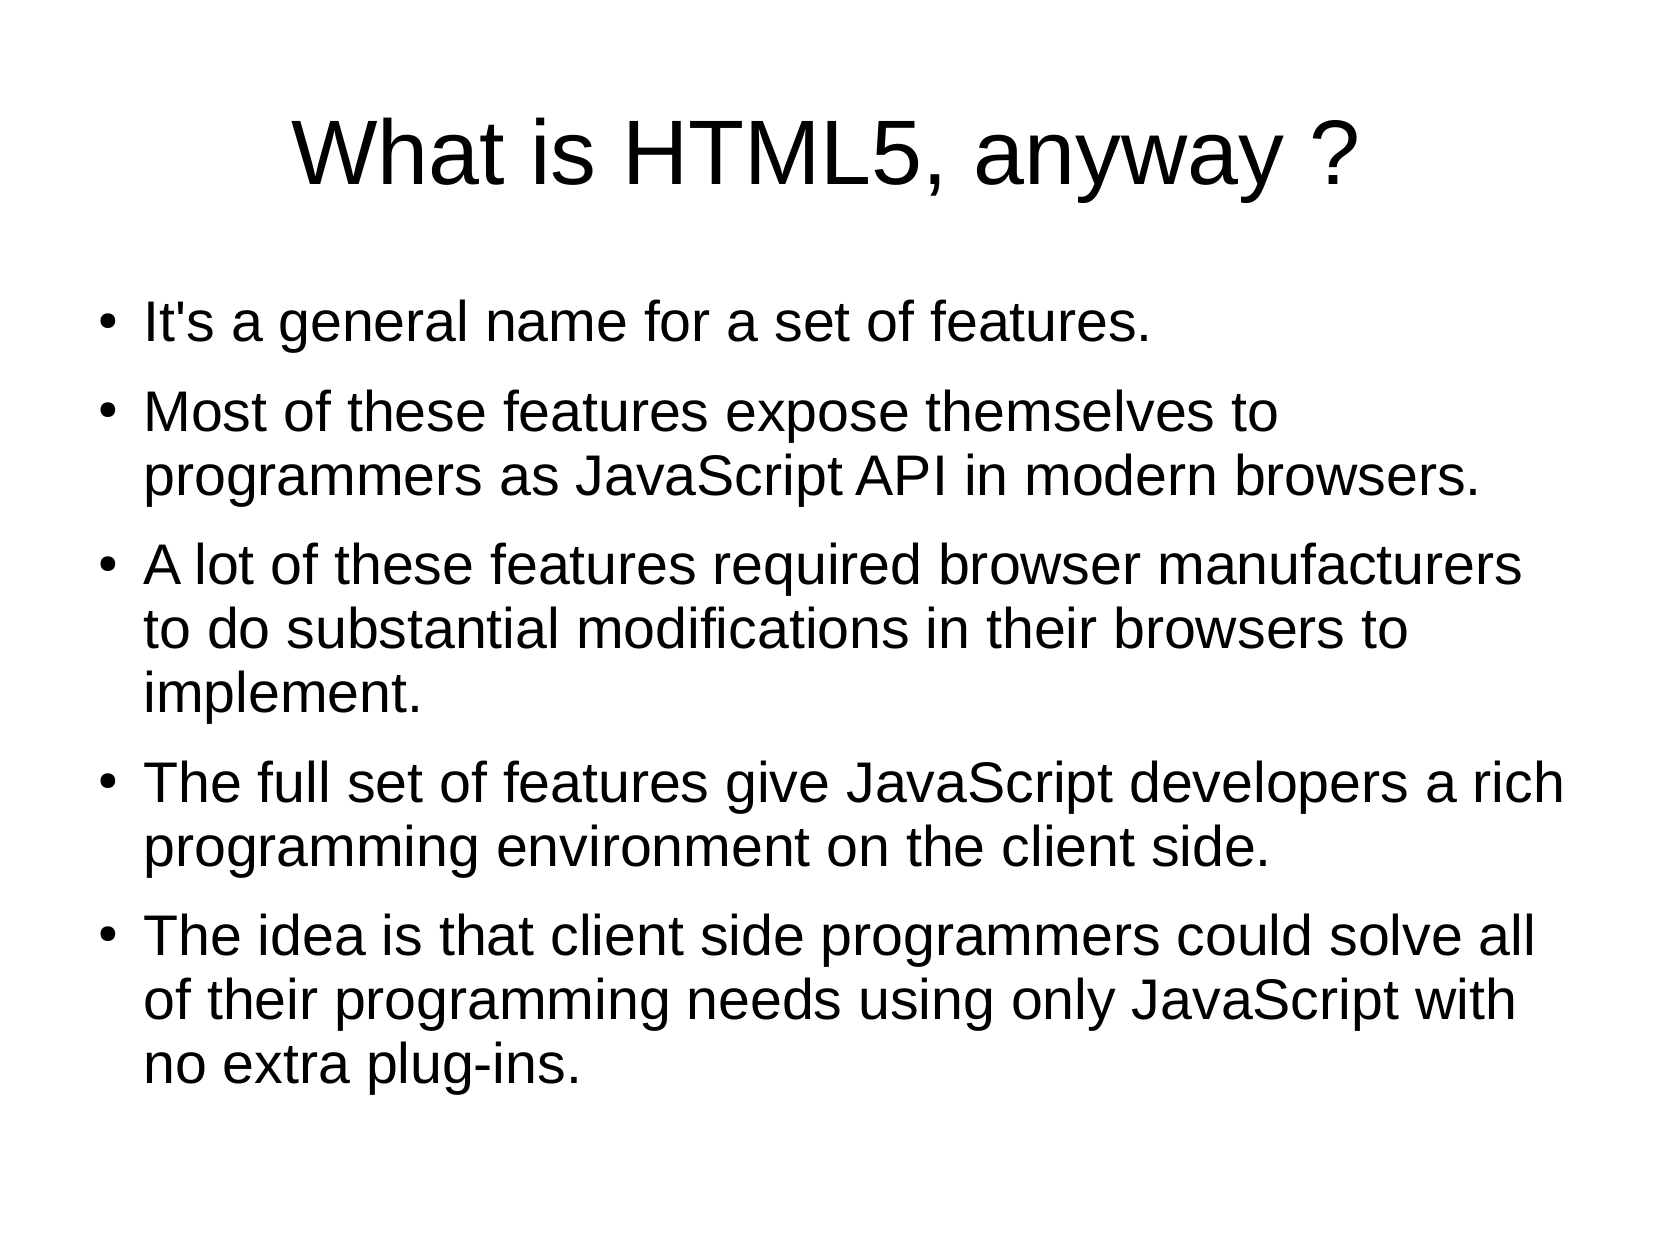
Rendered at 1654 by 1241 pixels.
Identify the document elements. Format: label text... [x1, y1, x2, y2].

title What is HTML5, anyway ? [82, 49, 1571, 257]
list It's a general name for a set of features. Most of these features expose themselves to programmers as JavaScript API in modern browsers. A lot of these features required browser manufacturers to do substantial modifications in their browsers to implement. The full set of features give JavaScript developers a rich programming environment on the client side. The idea is that client side programmers could solve all of their programming needs using only JavaScript with no extra plug-ins. [82, 290, 1571, 1109]
